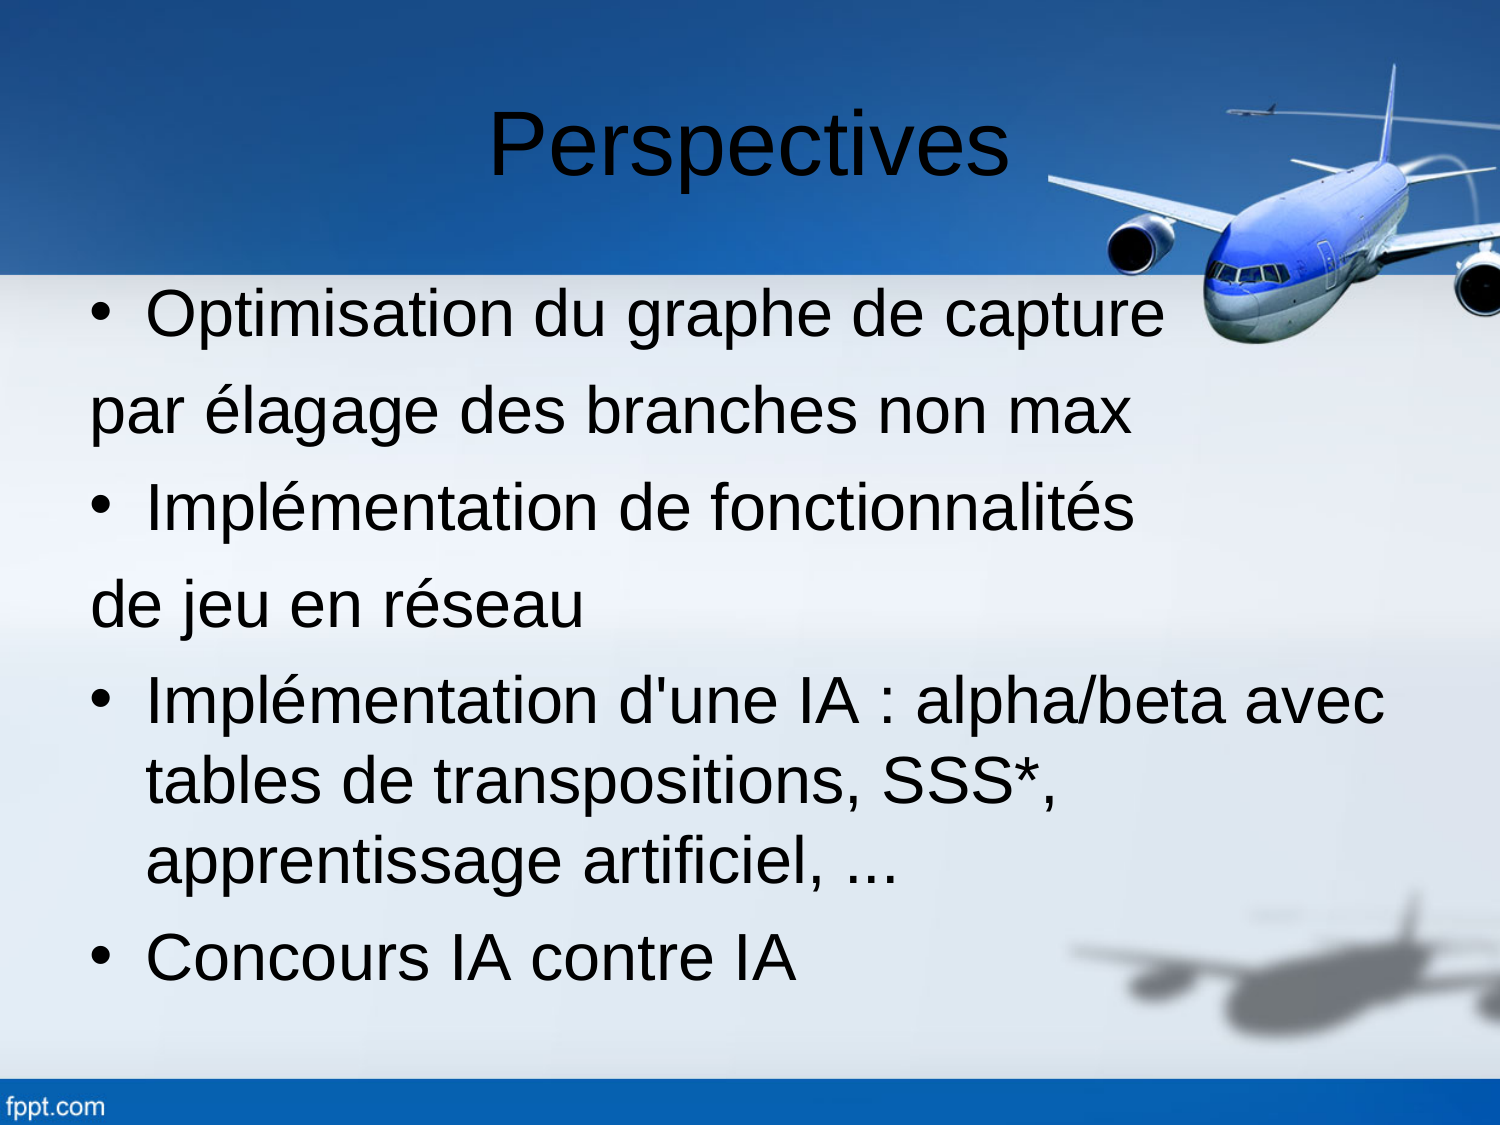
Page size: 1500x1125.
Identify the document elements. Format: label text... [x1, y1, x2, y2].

picture [0, 0, 1500, 1125]
list Optimisation du graphe de capture par élagage des branches non max Implémentation de fonctionnalités de jeu en réseau Implémentation d'une IA : alpha/beta avec tables de transpositions, SSS*, apprentissage artificiel, ... Concours IA contre IA [75, 262, 1426, 1005]
title Perspectives [75, 45, 1426, 233]
